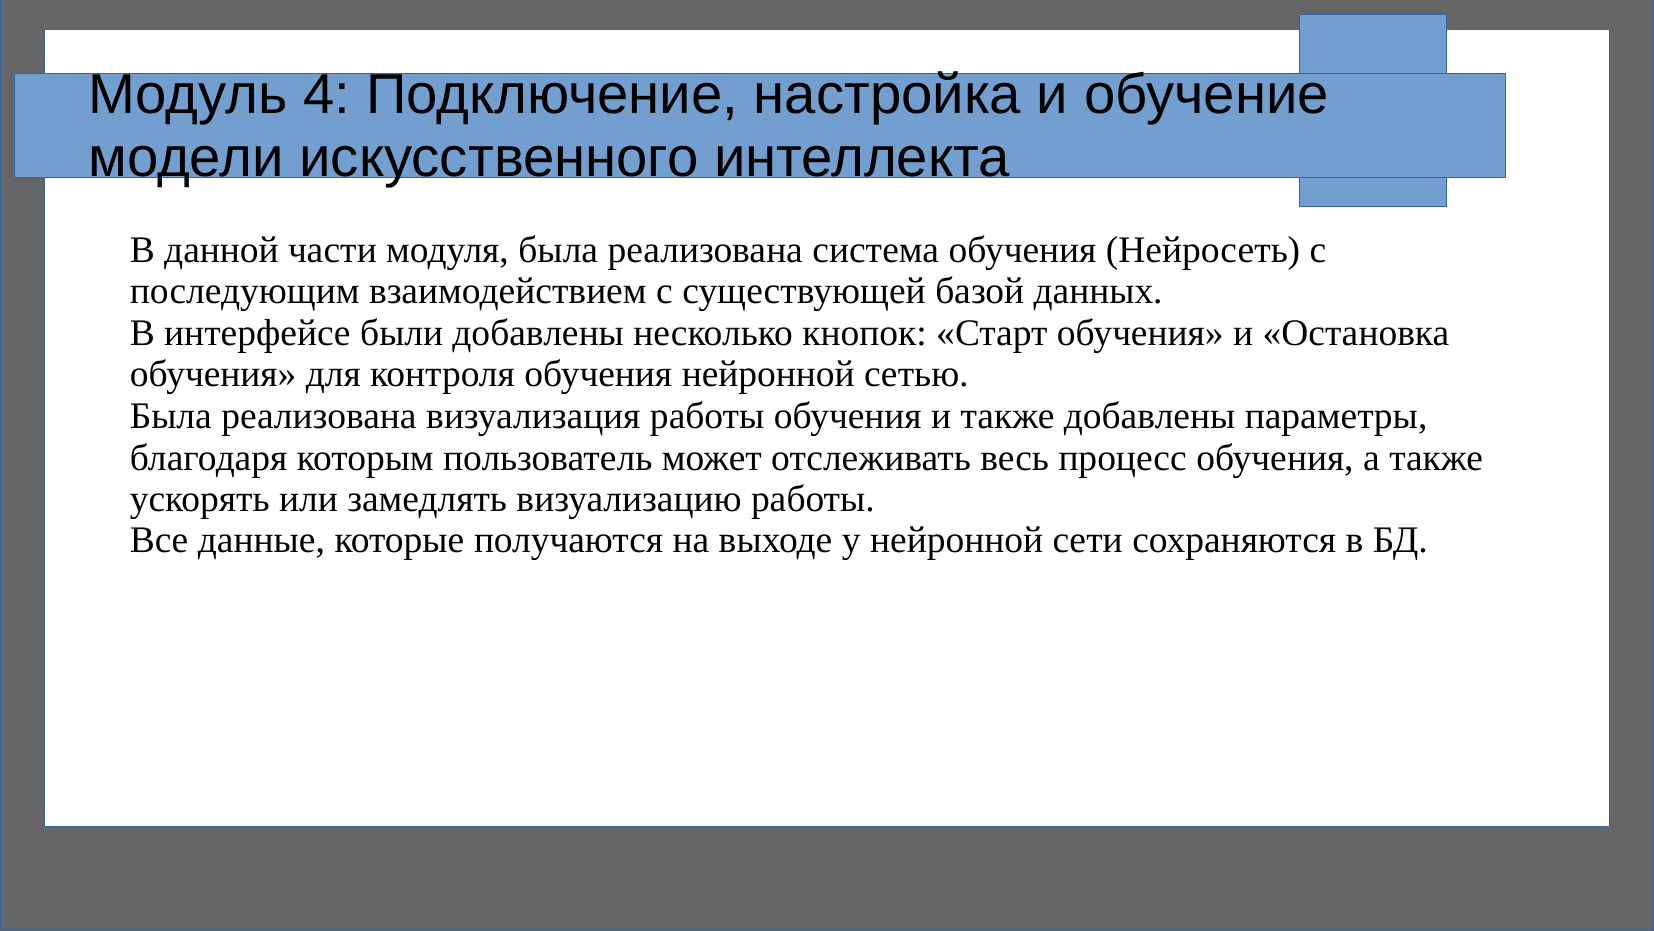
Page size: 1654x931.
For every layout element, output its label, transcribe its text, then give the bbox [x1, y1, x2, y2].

title Модуль 4: Подключение, настройка и обучение модели искусственного интеллекта [88, 62, 1506, 189]
list [88, 221, 1565, 813]
text_box В данной части модуля, была реализована система обучения (Нейросеть) с последующим взаимодействием с существующей базой данных. В интерфейсе были добавлены несколько кнопок: «Старт обучения» и «Остановка обучения» для контроля обучения нейронной сетью. Была реализована визуализация работы обучения и также добавлены параметры, благодаря которым пользователь может отслеживать весь процесс обучения, а также ускорять или замедлять визуализацию работы. Все данные, которые получаются на выходе у нейронной сети сохраняются в БД. [115, 221, 1536, 798]
